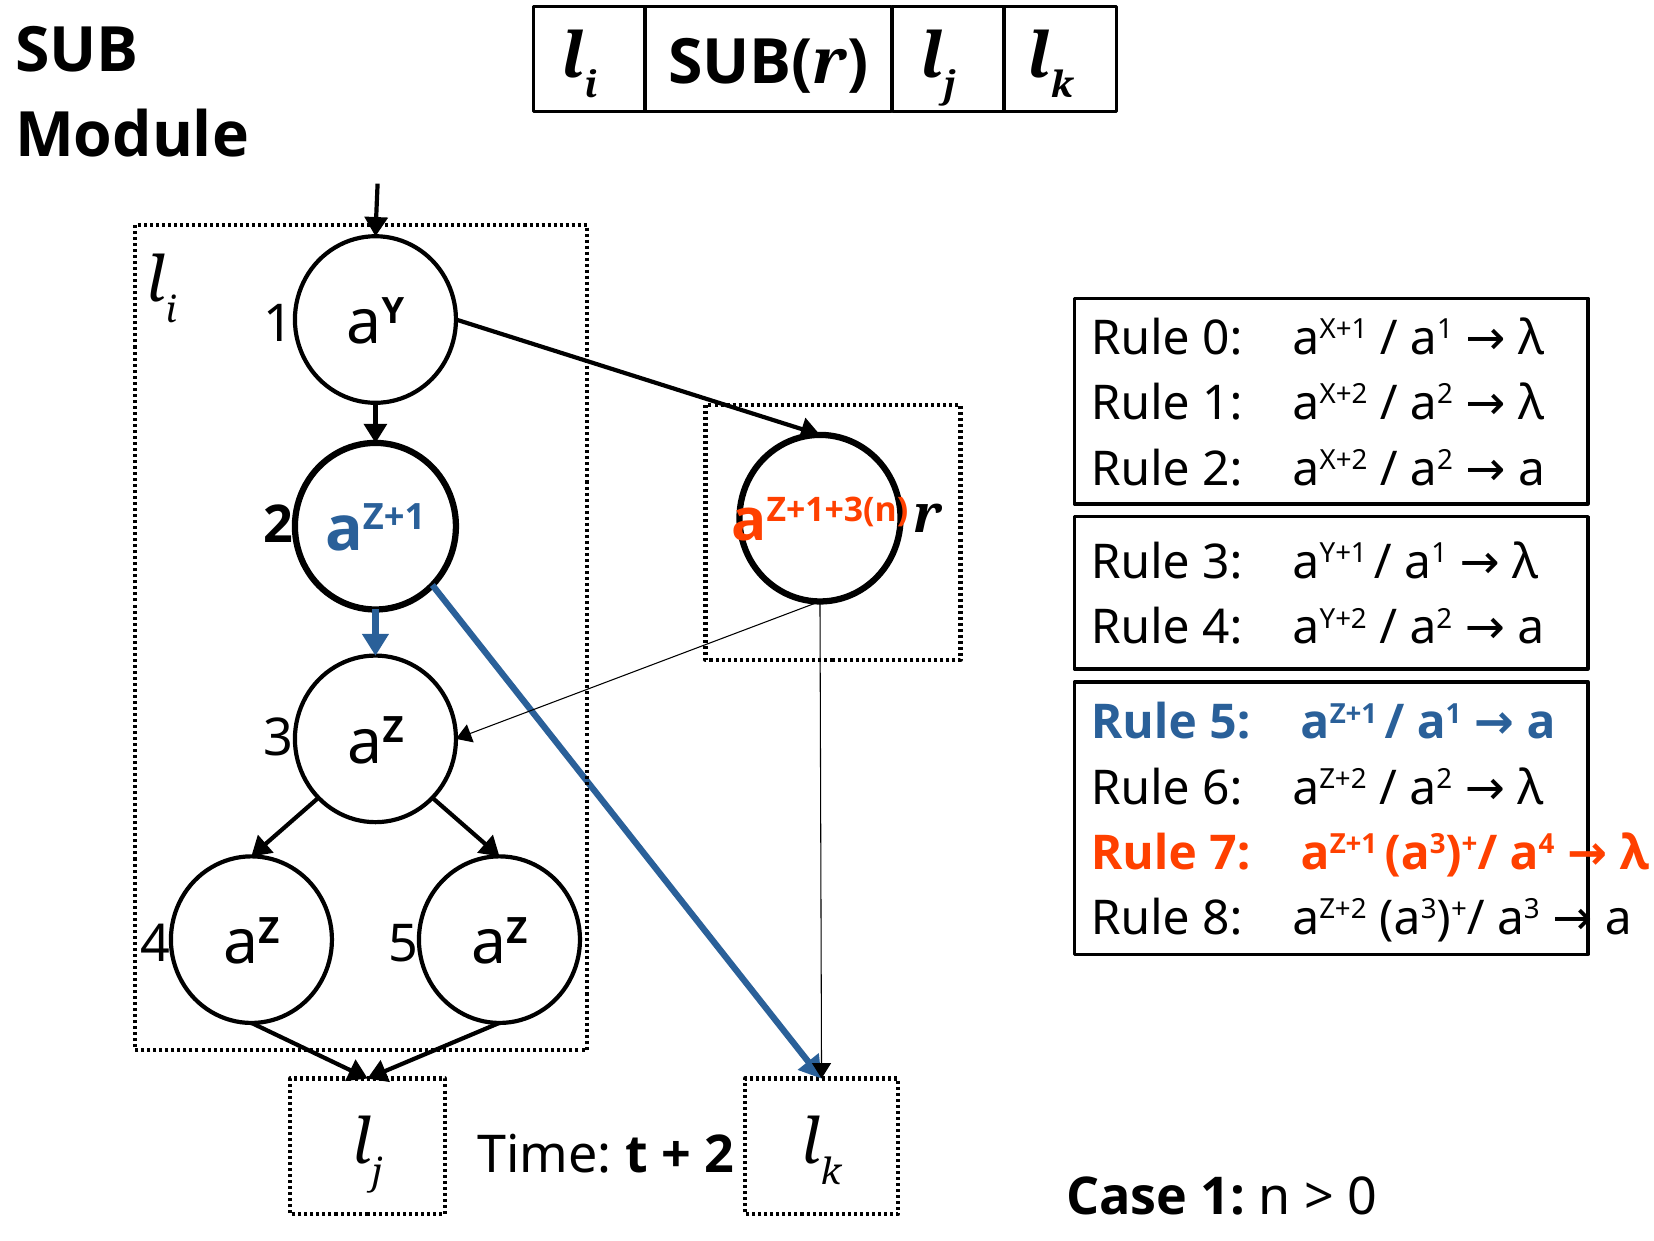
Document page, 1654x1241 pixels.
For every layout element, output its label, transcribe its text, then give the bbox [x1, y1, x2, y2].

text_box li [533, 6, 645, 112]
text_box Time: t + 2 [462, 1109, 721, 1193]
text_box 2 [249, 479, 310, 577]
text_box lk [745, 1078, 899, 1215]
text_box Rule 5: aZ+1 / a1 → a Rule 6: aZ+2 / a2 → λ Rule 7: aZ+1 (a3)+/ a4 → λ Rule 8: aZ+2 (a3)+/ a3 → a [1074, 681, 1589, 955]
text_box Rule 0: aX+1 / a1 → λ Rule 1: aX+2 / a2 → λ Rule 2: aX+2 / a2 → a [1074, 298, 1589, 504]
text_box 3 [249, 692, 310, 790]
text_box 4 [125, 898, 186, 997]
text_box aZ+1 [309, 442, 456, 610]
text_box aZ [429, 856, 580, 1023]
text_box 1 [249, 278, 310, 376]
text_box Case 1: n > 0 [1051, 1151, 1650, 1236]
text_box aZ [308, 655, 456, 823]
text_box aZ+1+3(n) [740, 434, 898, 602]
text_box lj [290, 1078, 445, 1215]
text_box lk [1004, 6, 1117, 112]
text_box SUB(r) [645, 6, 892, 112]
text_box li [131, 227, 196, 341]
text_box Rule 3: aY+1 / a1 → λ Rule 4: aY+2 / a2 → a [1074, 516, 1589, 669]
text_box aY [305, 236, 456, 403]
text_box aZ [181, 856, 332, 1023]
text_box SUB Module [0, 0, 346, 95]
text_box 5 [373, 898, 434, 997]
text_box lj [892, 6, 1004, 112]
text_box r [898, 469, 946, 556]
